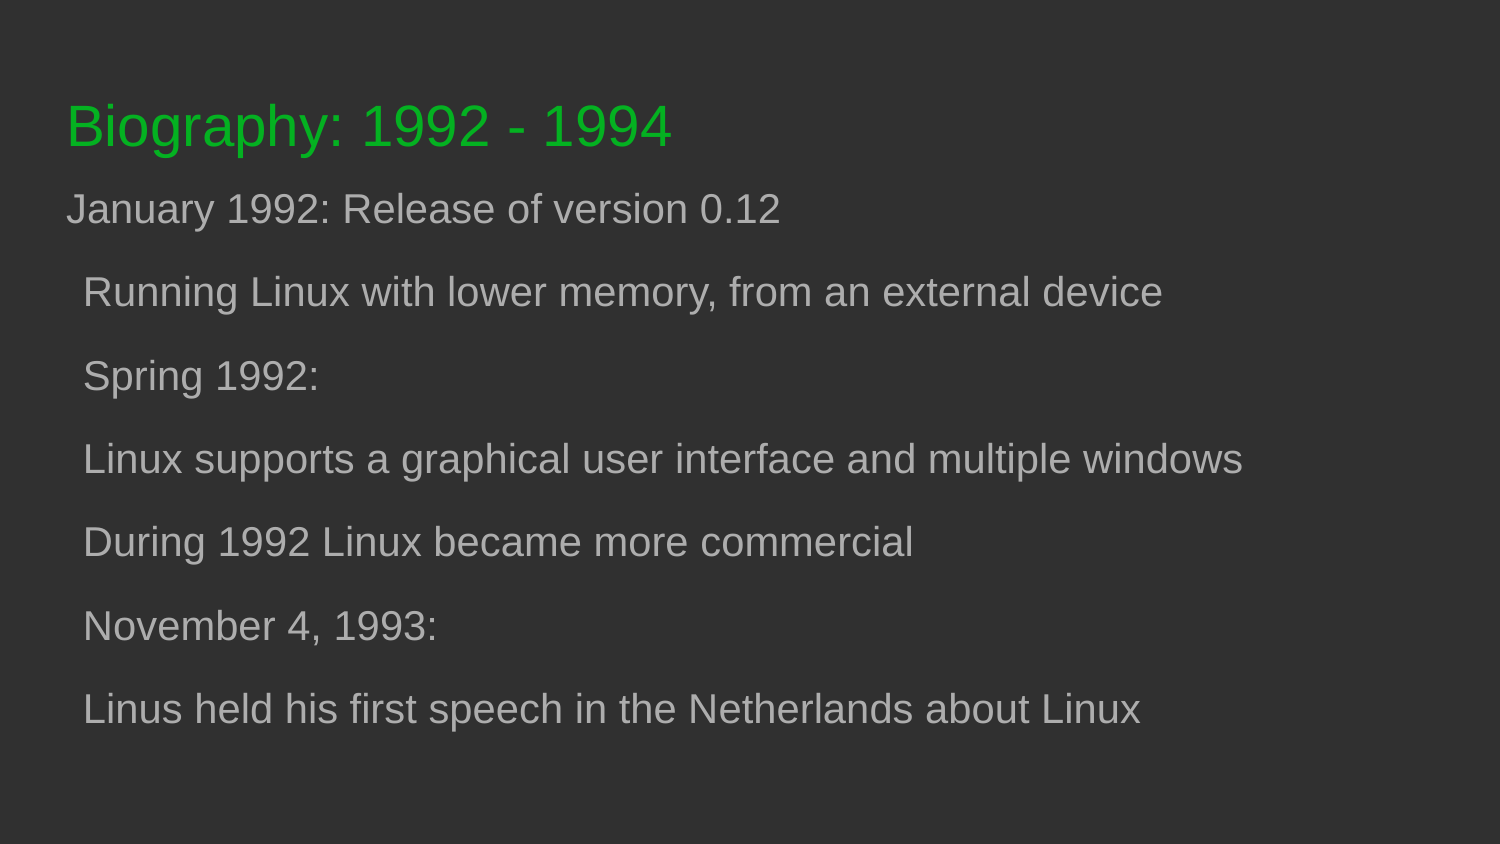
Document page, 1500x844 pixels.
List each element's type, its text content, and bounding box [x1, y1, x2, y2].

list January 1992: Release of version 0.12 Running Linux with lower memory, from an external device Spring 1992: Linux supports a graphical user interface and multiple windows During 1992 Linux became more commercial November 4, 1993: Linus held his first speech in the Netherlands about Linux [51, 166, 1449, 728]
title Biography: 1992 - 1994 [51, 72, 1449, 166]
